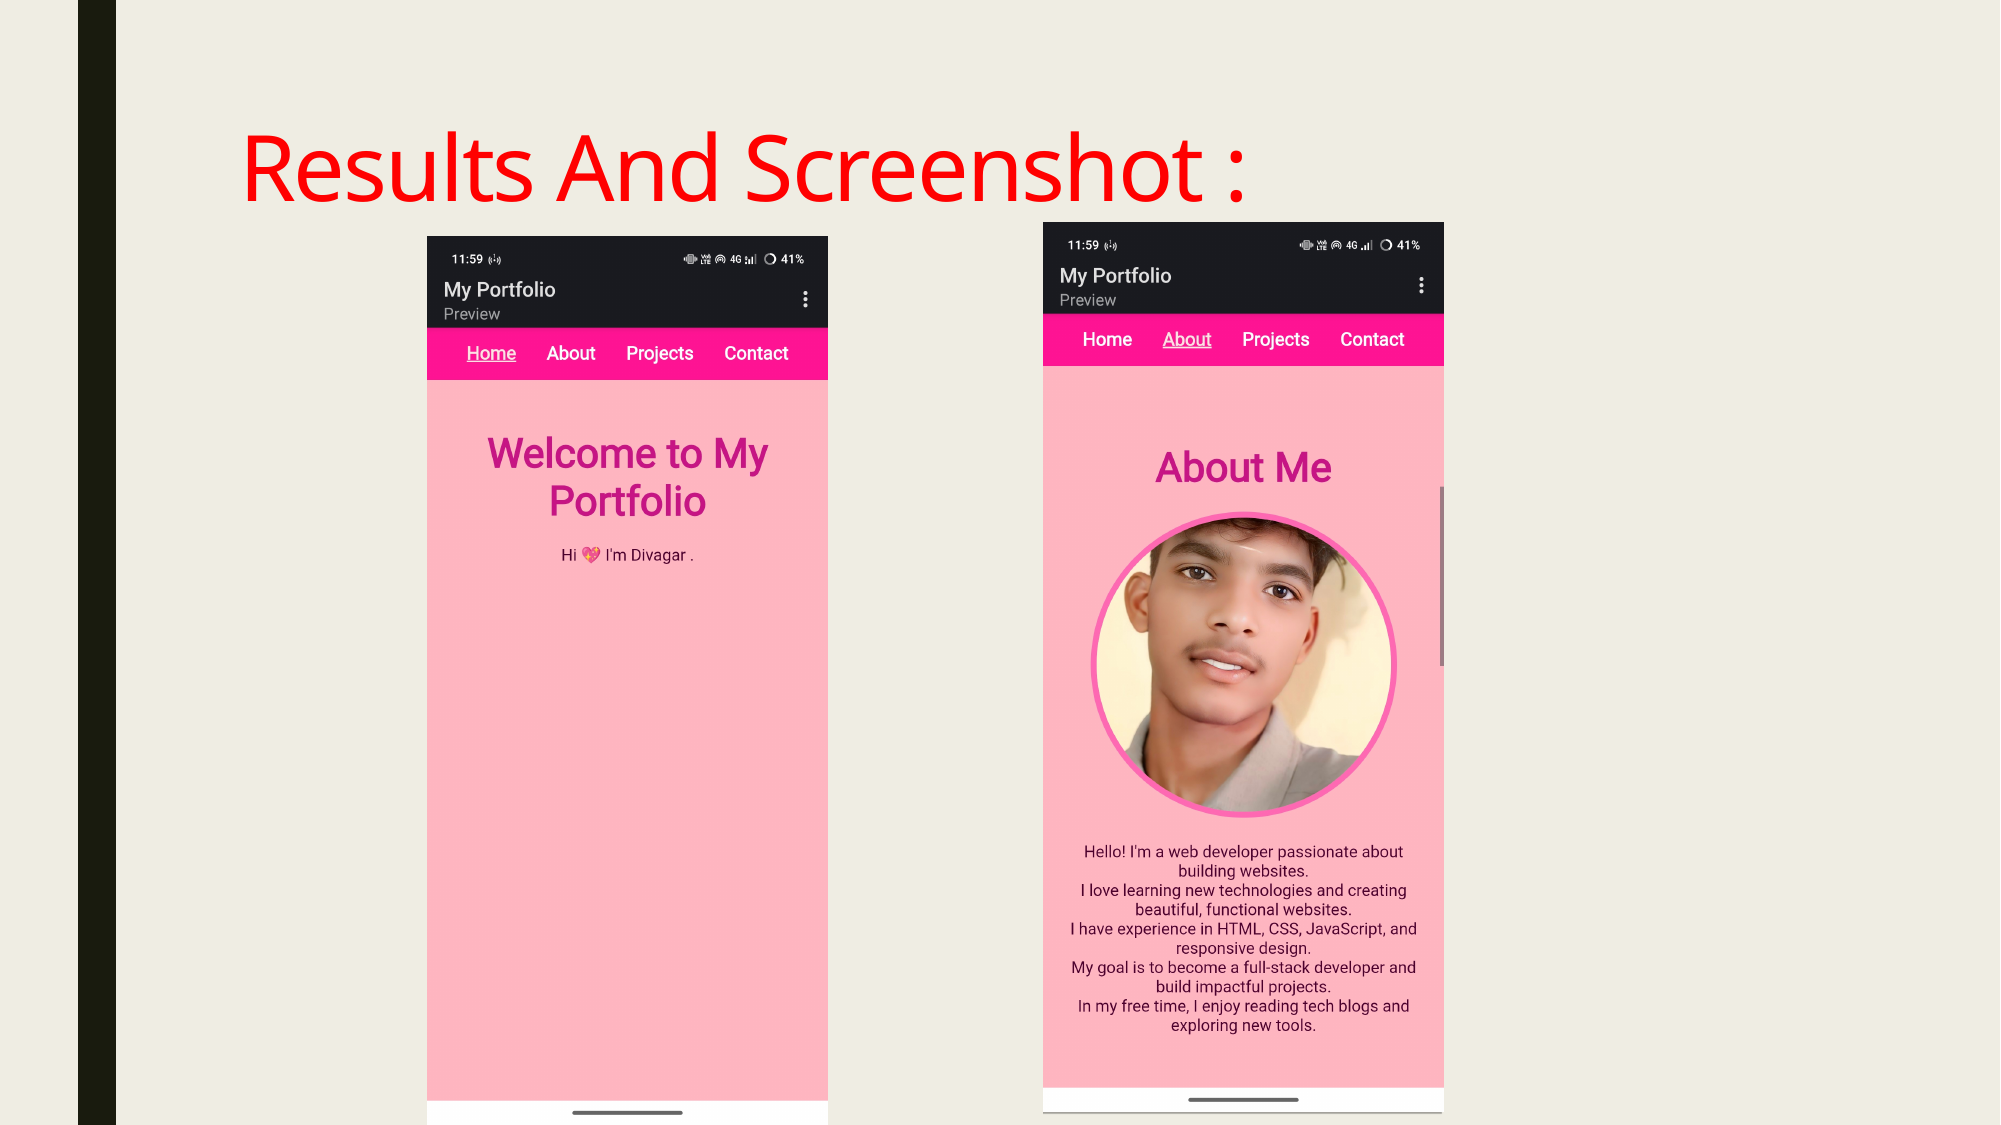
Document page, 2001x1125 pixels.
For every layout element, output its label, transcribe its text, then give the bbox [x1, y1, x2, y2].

text_box Results And Screenshot : [239, 130, 1244, 200]
picture [0, 0, 2000, 1125]
